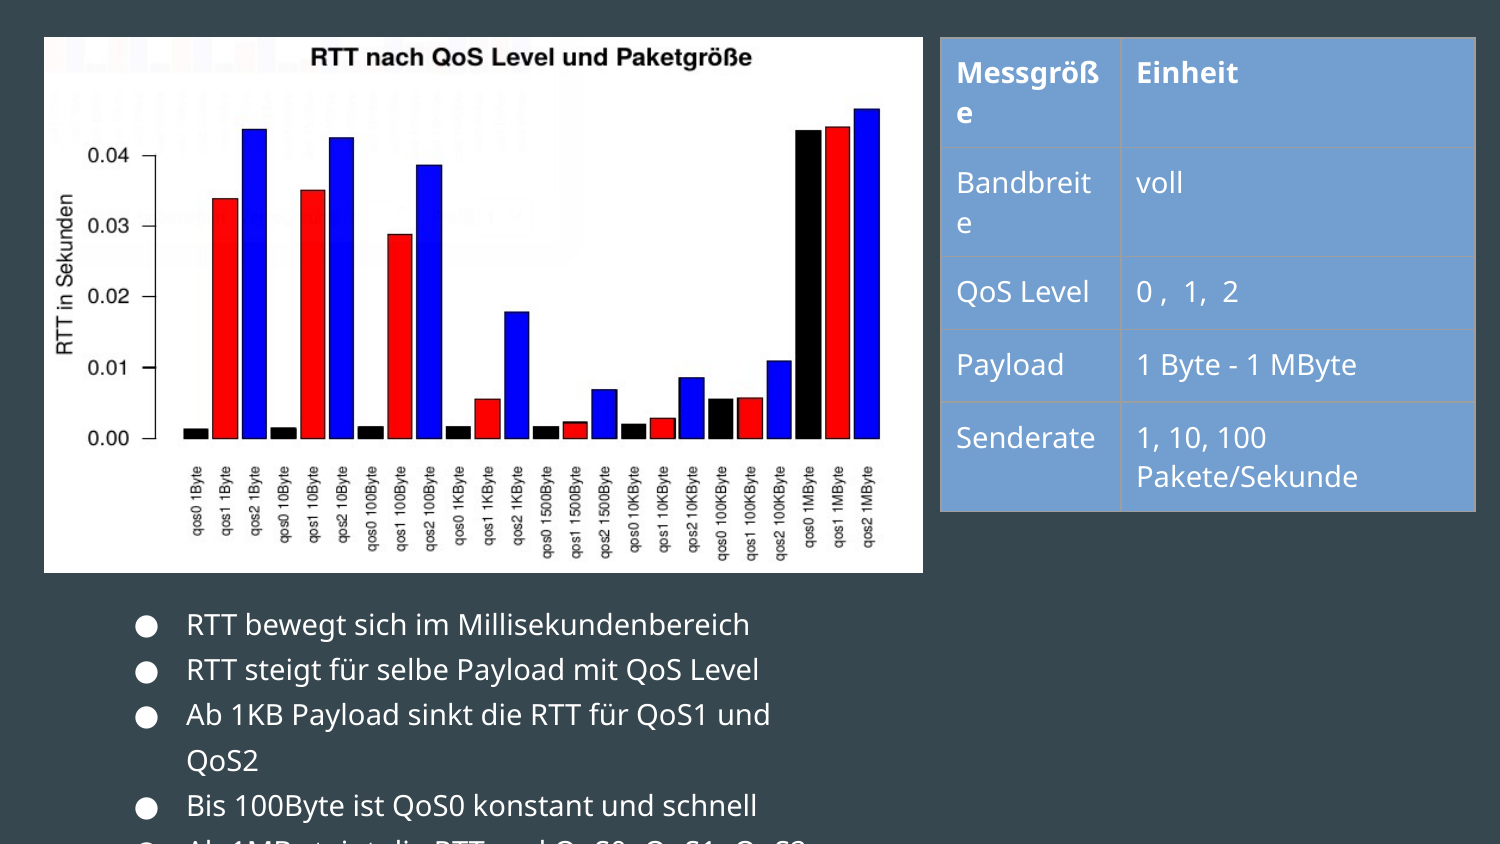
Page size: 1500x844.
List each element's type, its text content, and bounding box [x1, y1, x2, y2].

table_cell Bandbreite [942, 148, 1120, 256]
table_cell Payload [942, 330, 1120, 401]
table_cell voll [1122, 148, 1474, 256]
table_cell QoS Level [942, 257, 1120, 329]
picture [44, 37, 923, 573]
table_cell Senderate [942, 403, 1120, 511]
list RTT bewegt sich im Millisekundenbereich RTT steigt für selbe Payload mit QoS Level Ab 1KB Payload sinkt die RTT für QoS1 und QoS2 Bis 100Byte ist QoS0 konstant und schnell Ab 1MB steigt die RTT und QoS0=QoS1=QoS2 [96, 580, 858, 839]
table_cell 0 , 1, 2 [1122, 257, 1474, 329]
table_cell 1, 10, 100 Pakete/Sekunde [1122, 403, 1474, 511]
table_cell 1 Byte - 1 MByte [1122, 330, 1474, 401]
table_header Einheit [1122, 39, 1474, 147]
table_header Messgröße [942, 39, 1120, 147]
